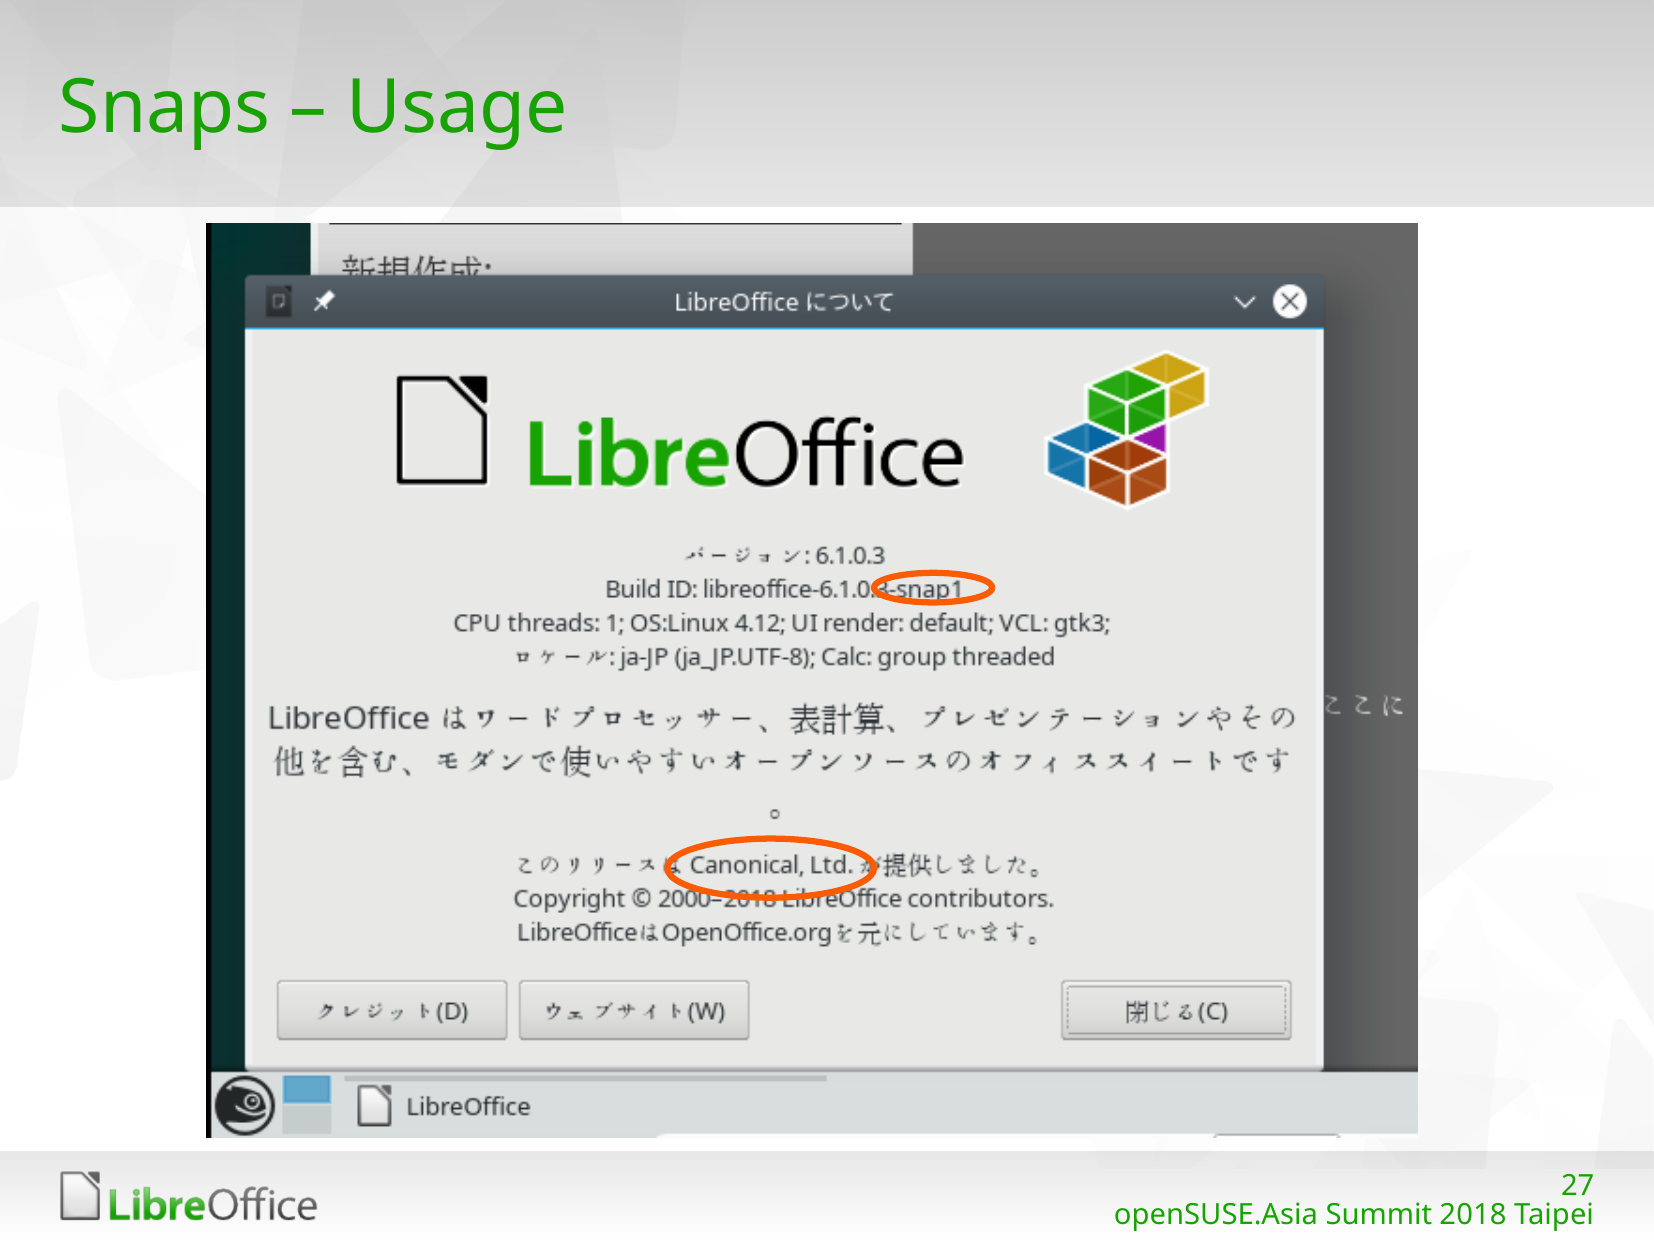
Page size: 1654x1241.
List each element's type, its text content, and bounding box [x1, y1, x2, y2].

picture [41, 1152, 337, 1240]
title Snaps – Usage [59, 29, 1595, 178]
picture [0, 0, 1654, 1169]
